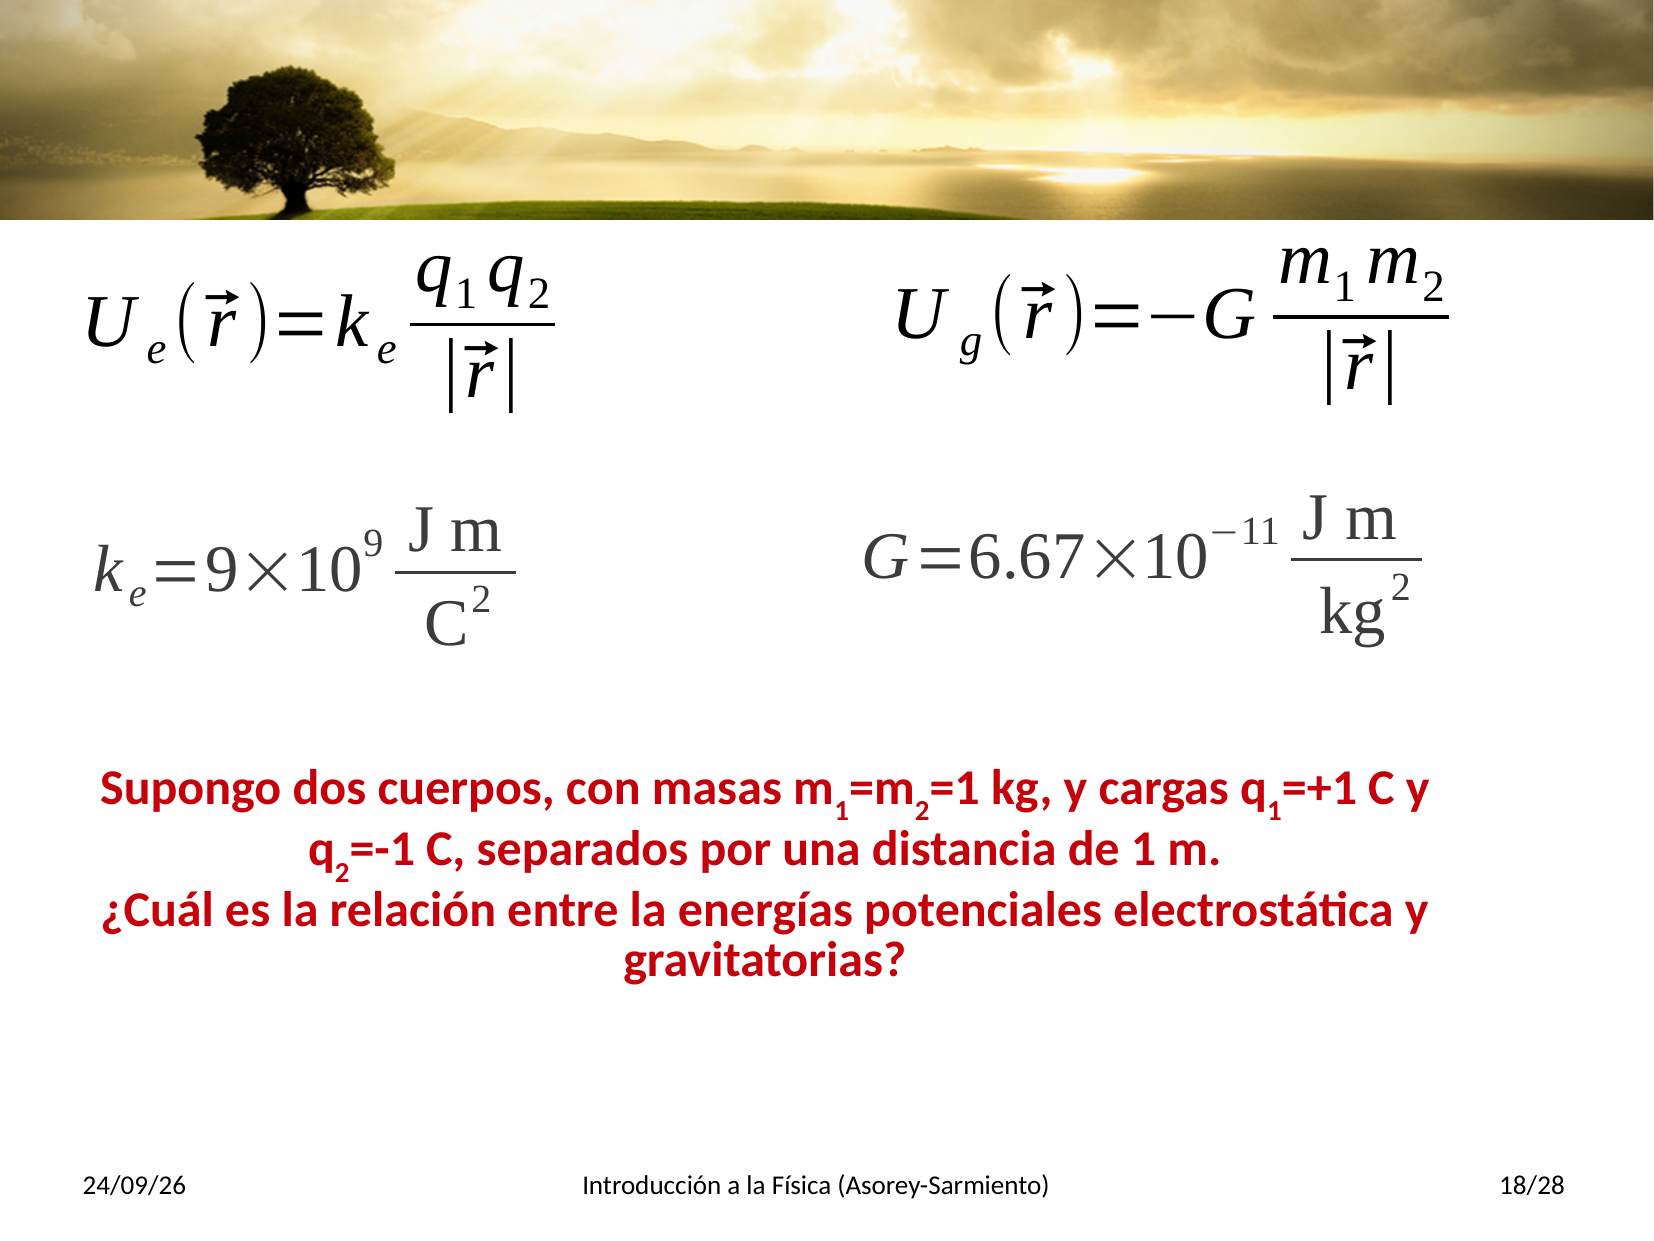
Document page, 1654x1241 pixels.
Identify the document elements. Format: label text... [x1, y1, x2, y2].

title Supongo dos cuerpos, con masas m1=m2=1 kg, y cargas q1=+1 C y q2=-1 C, separados por una distancia de 1 m. ¿Cuál es la relación entre la energías potenciales electrostática y gravitatorias? [90, 766, 1441, 990]
chart [83, 492, 526, 661]
chart [75, 225, 564, 417]
picture [0, 0, 1654, 220]
chart [885, 217, 1458, 409]
chart [855, 480, 1431, 648]
